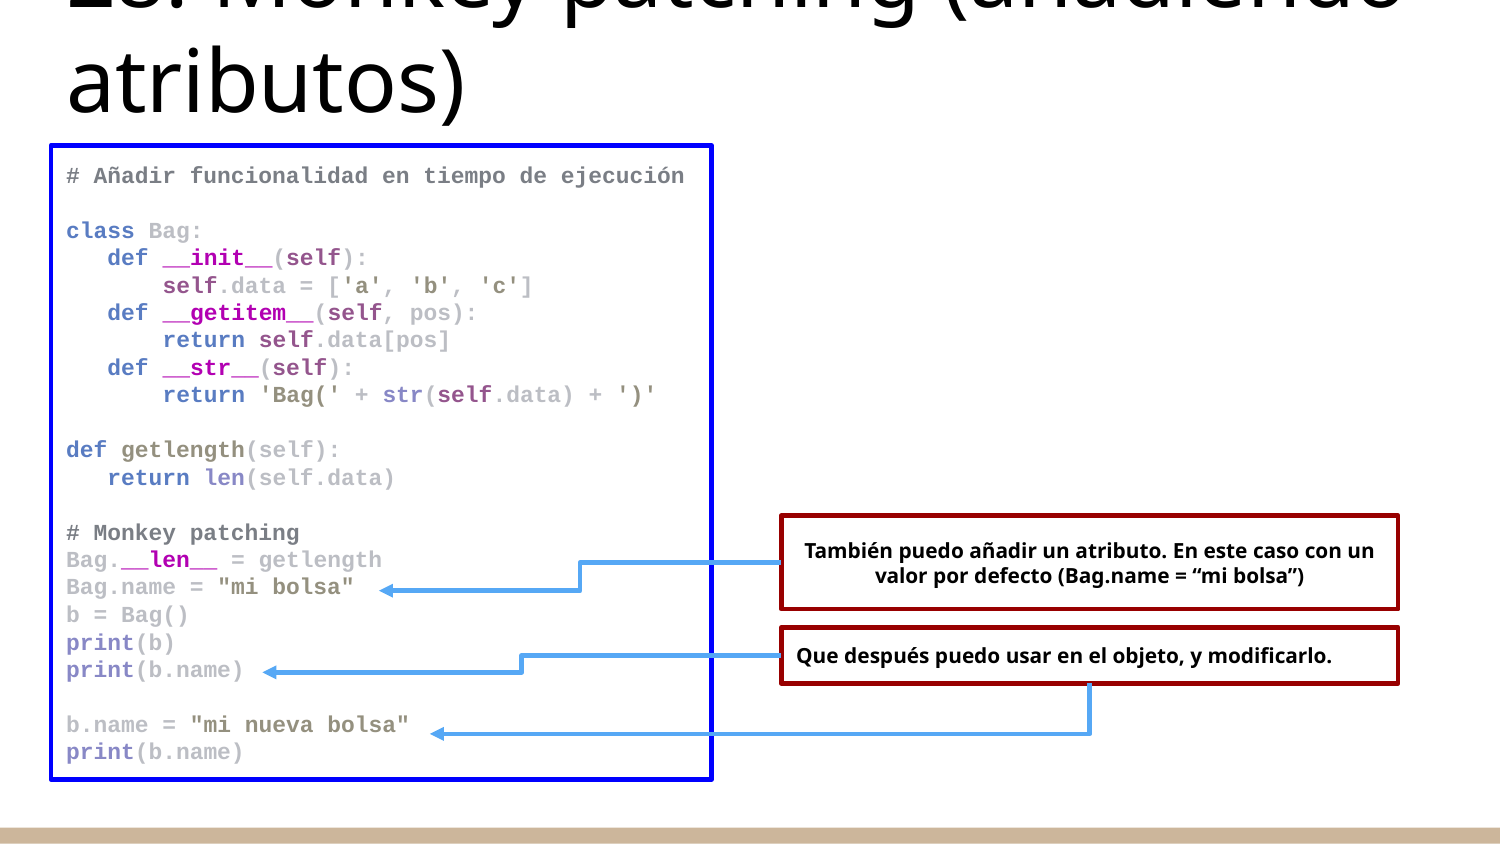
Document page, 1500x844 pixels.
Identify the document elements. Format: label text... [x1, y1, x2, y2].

text_box # Añadir funcionalidad en tiempo de ejecución class Bag: def __init__(self): self.data = ['a', 'b', 'c'] def __getitem__(self, pos): return self.data[pos] def __str__(self): return 'Bag(' + str(self.data) + ')' def getlength(self): return len(self.data) # Monkey patching Bag.__len__ = getlength Bag.name = "mi bolsa" b = Bag() print(b) print(b.name) b.name = "mi nueva bolsa" print(b.name) [51, 145, 712, 780]
text_box También puedo añadir un atributo. En este caso con un valor por defecto (Bag.name = “mi bolsa”) [781, 515, 1399, 610]
title 28. Monkey patching (añadiendo atributos) [51, 51, 1449, 146]
text_box Que después puedo usar en el objeto, y modificarlo. [781, 627, 1399, 684]
